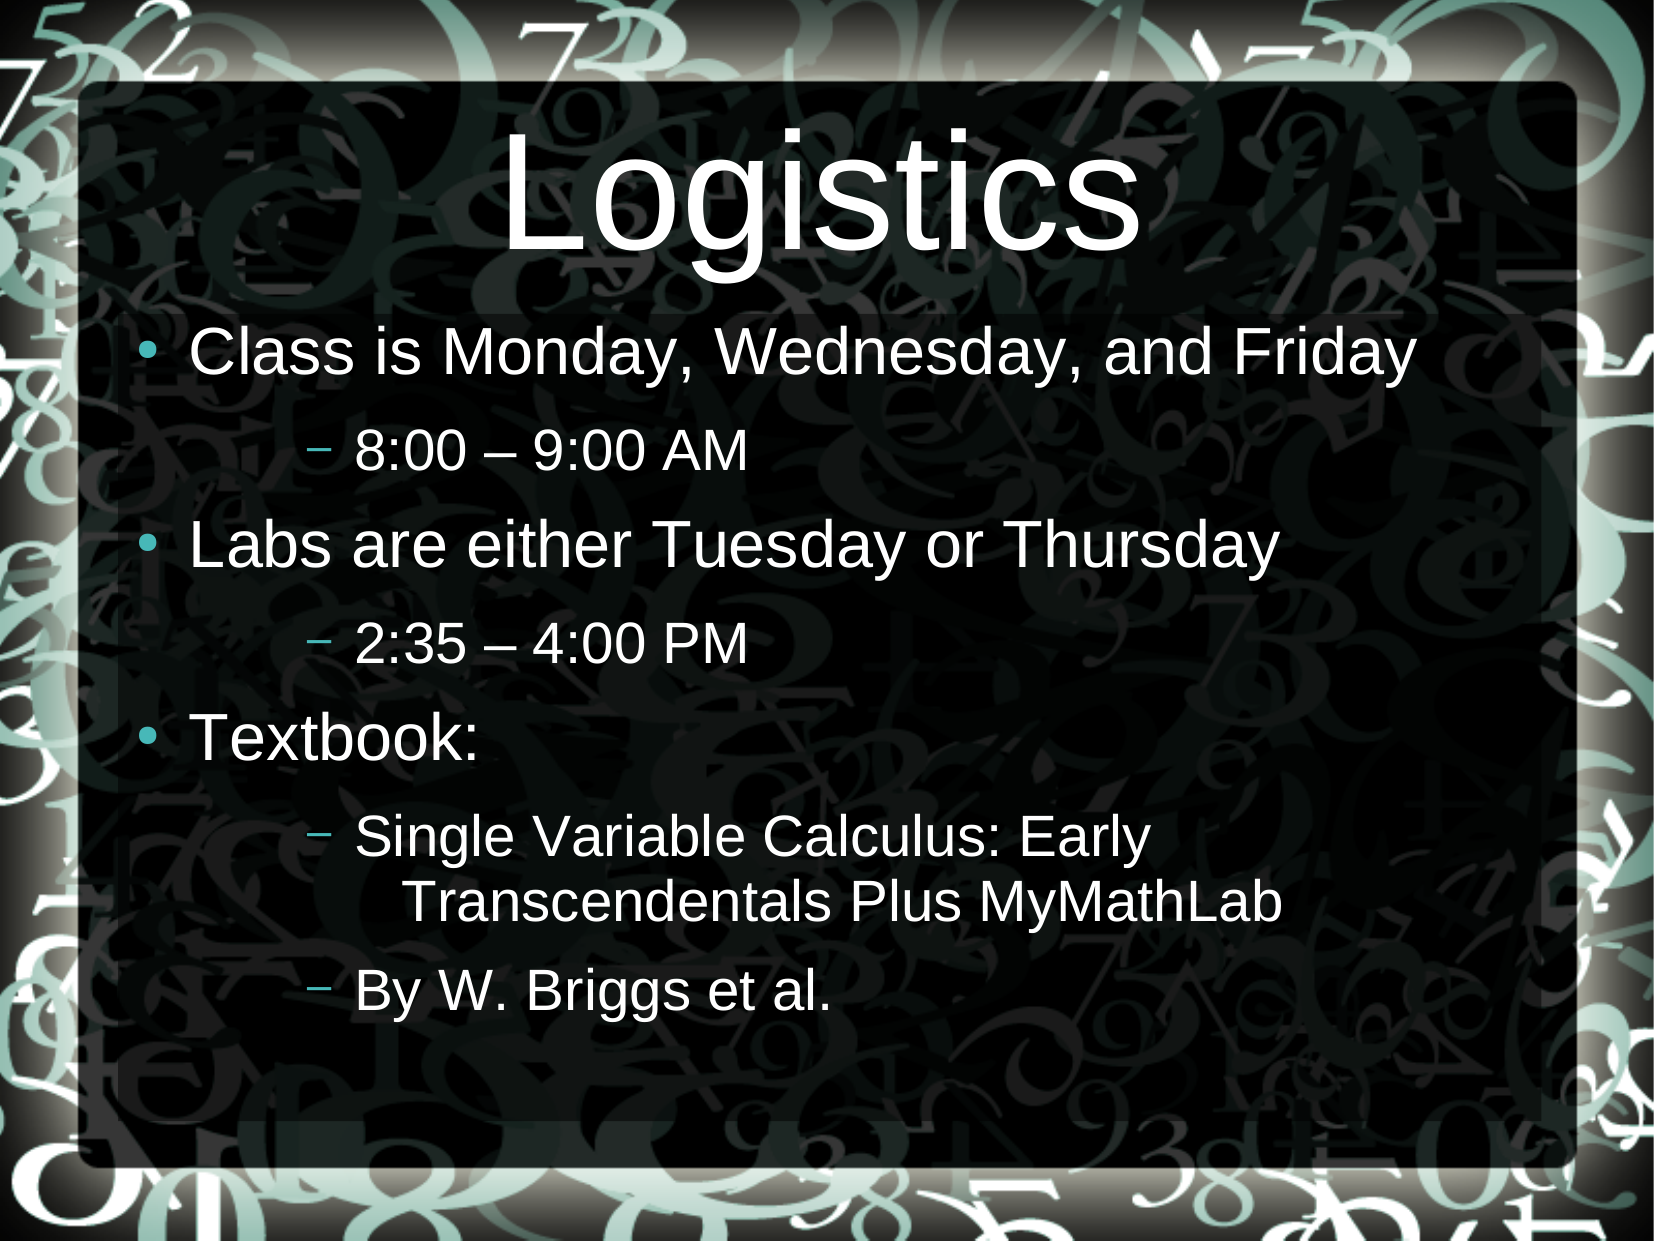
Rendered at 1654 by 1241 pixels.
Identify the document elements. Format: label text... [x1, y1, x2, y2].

picture [0, 0, 1654, 1241]
list Class is Monday, Wednesday, and Friday 8:00 – 9:00 AM Labs are either Tuesday or Thursday 2:35 – 4:00 PM Textbook: Single Variable Calculus: Early Transcendentals Plus MyMathLab By W. Briggs et al. [118, 313, 1542, 1120]
title Logistics [76, 88, 1565, 296]
